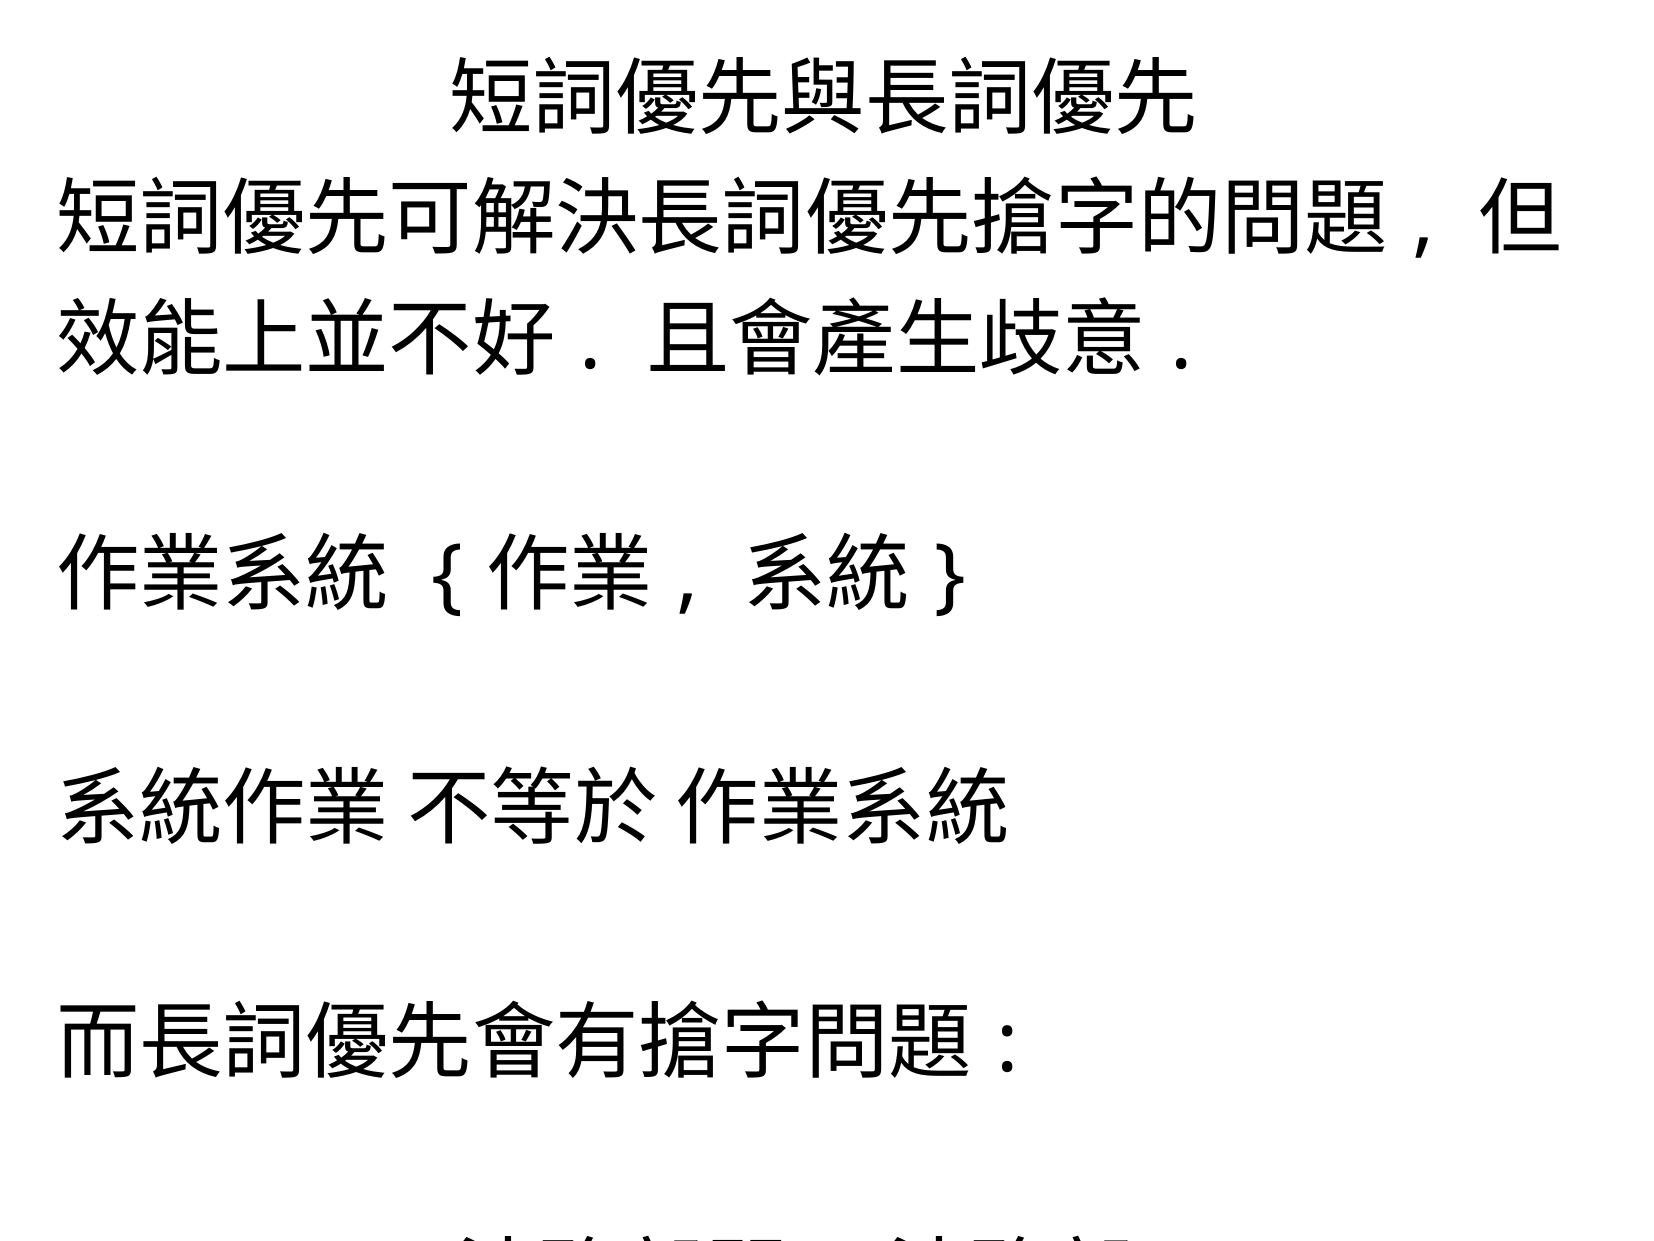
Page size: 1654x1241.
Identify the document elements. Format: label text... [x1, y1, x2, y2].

text_box 短詞優先與長詞優先 短詞優先可解決長詞優先搶字的問題, 但效能上並不好. 且會產生歧意. 作業系統 {作業, 系統} 系統作業 不等於 作業系統 而長詞優先會有搶字問題: 法務部門 {法務部} 網球拍賣 {網球拍} [41, 23, 1607, 1241]
